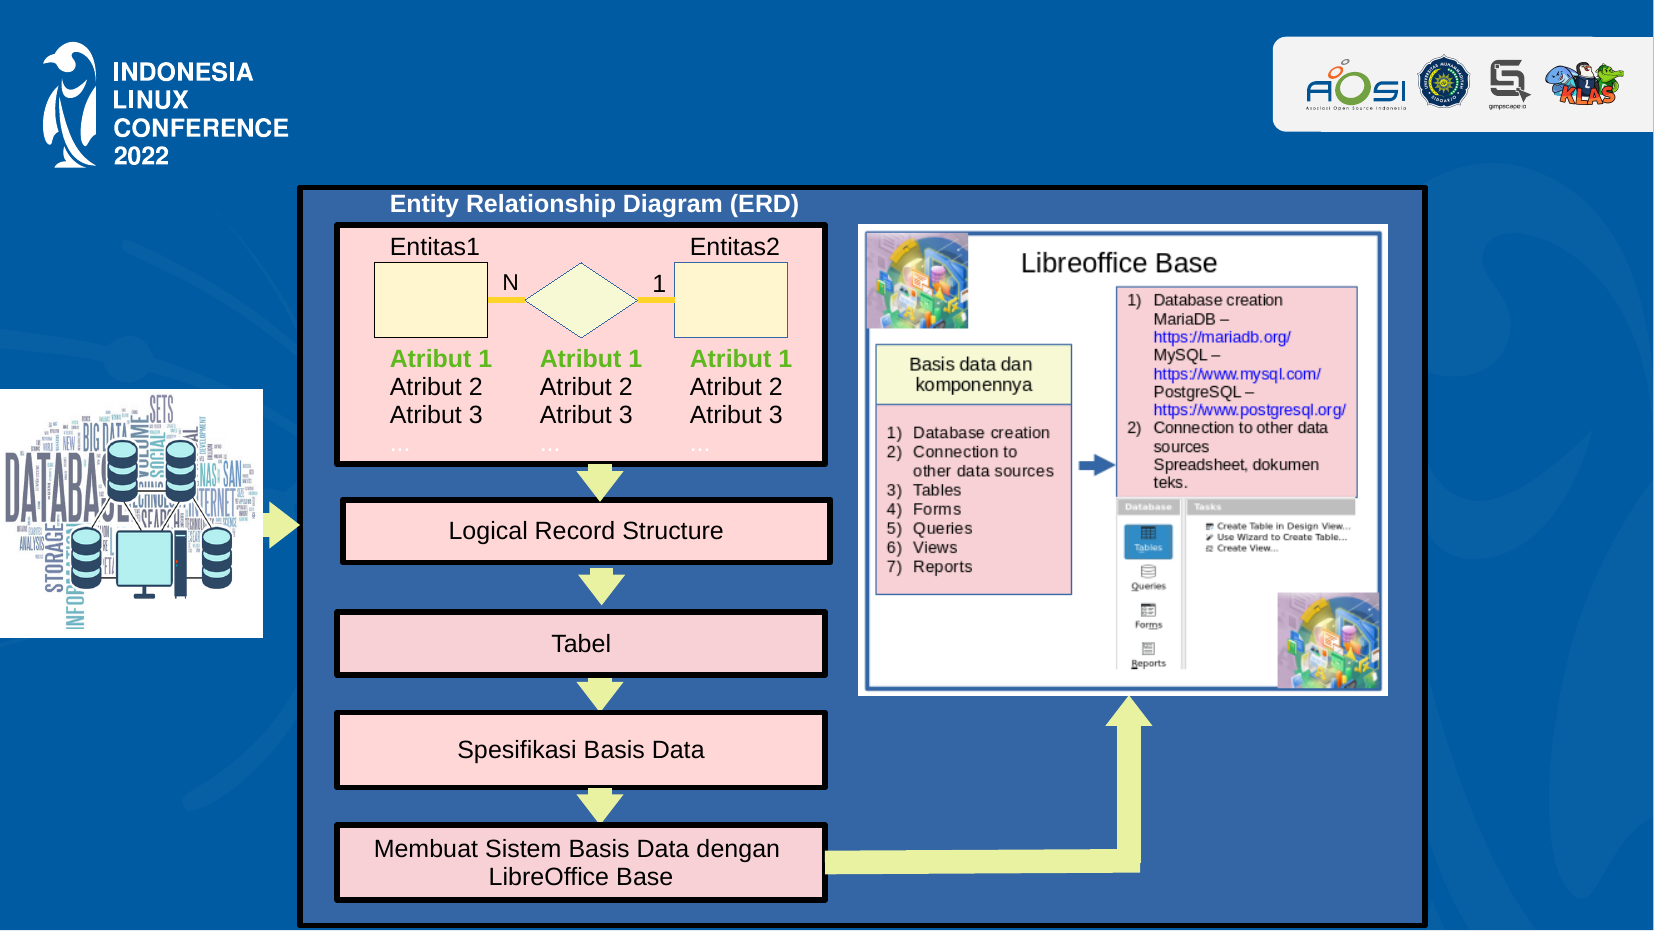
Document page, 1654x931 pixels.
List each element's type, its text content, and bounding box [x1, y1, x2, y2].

picture [0, 389, 263, 638]
text_box Entitas1 [375, 226, 526, 268]
picture [1545, 62, 1624, 105]
text_box Entity Relationship Diagram (ERD) [375, 182, 826, 226]
text_box [300, 187, 1426, 926]
text_box Tabel [337, 612, 825, 676]
text_box Atribut 1 Atribut 2 Atribut 3 ... [676, 337, 826, 465]
text_box Atribut 1 Atribut 2 Atribut 3 ... [525, 337, 676, 465]
text_box 1 [637, 262, 676, 306]
text_box Spesifikasi Basis Data [337, 712, 825, 788]
text_box Entitas2 [675, 226, 826, 268]
text_box N [487, 268, 526, 303]
text_box Membuat Sistem Basis Data dengan LibreOffice Base [337, 825, 825, 901]
text_box Logical Record Structure [342, 499, 831, 563]
text_box Atribut 1 Atribut 2 Atribut 3 ... [375, 337, 525, 465]
picture [858, 224, 1388, 696]
picture [1417, 54, 1471, 108]
